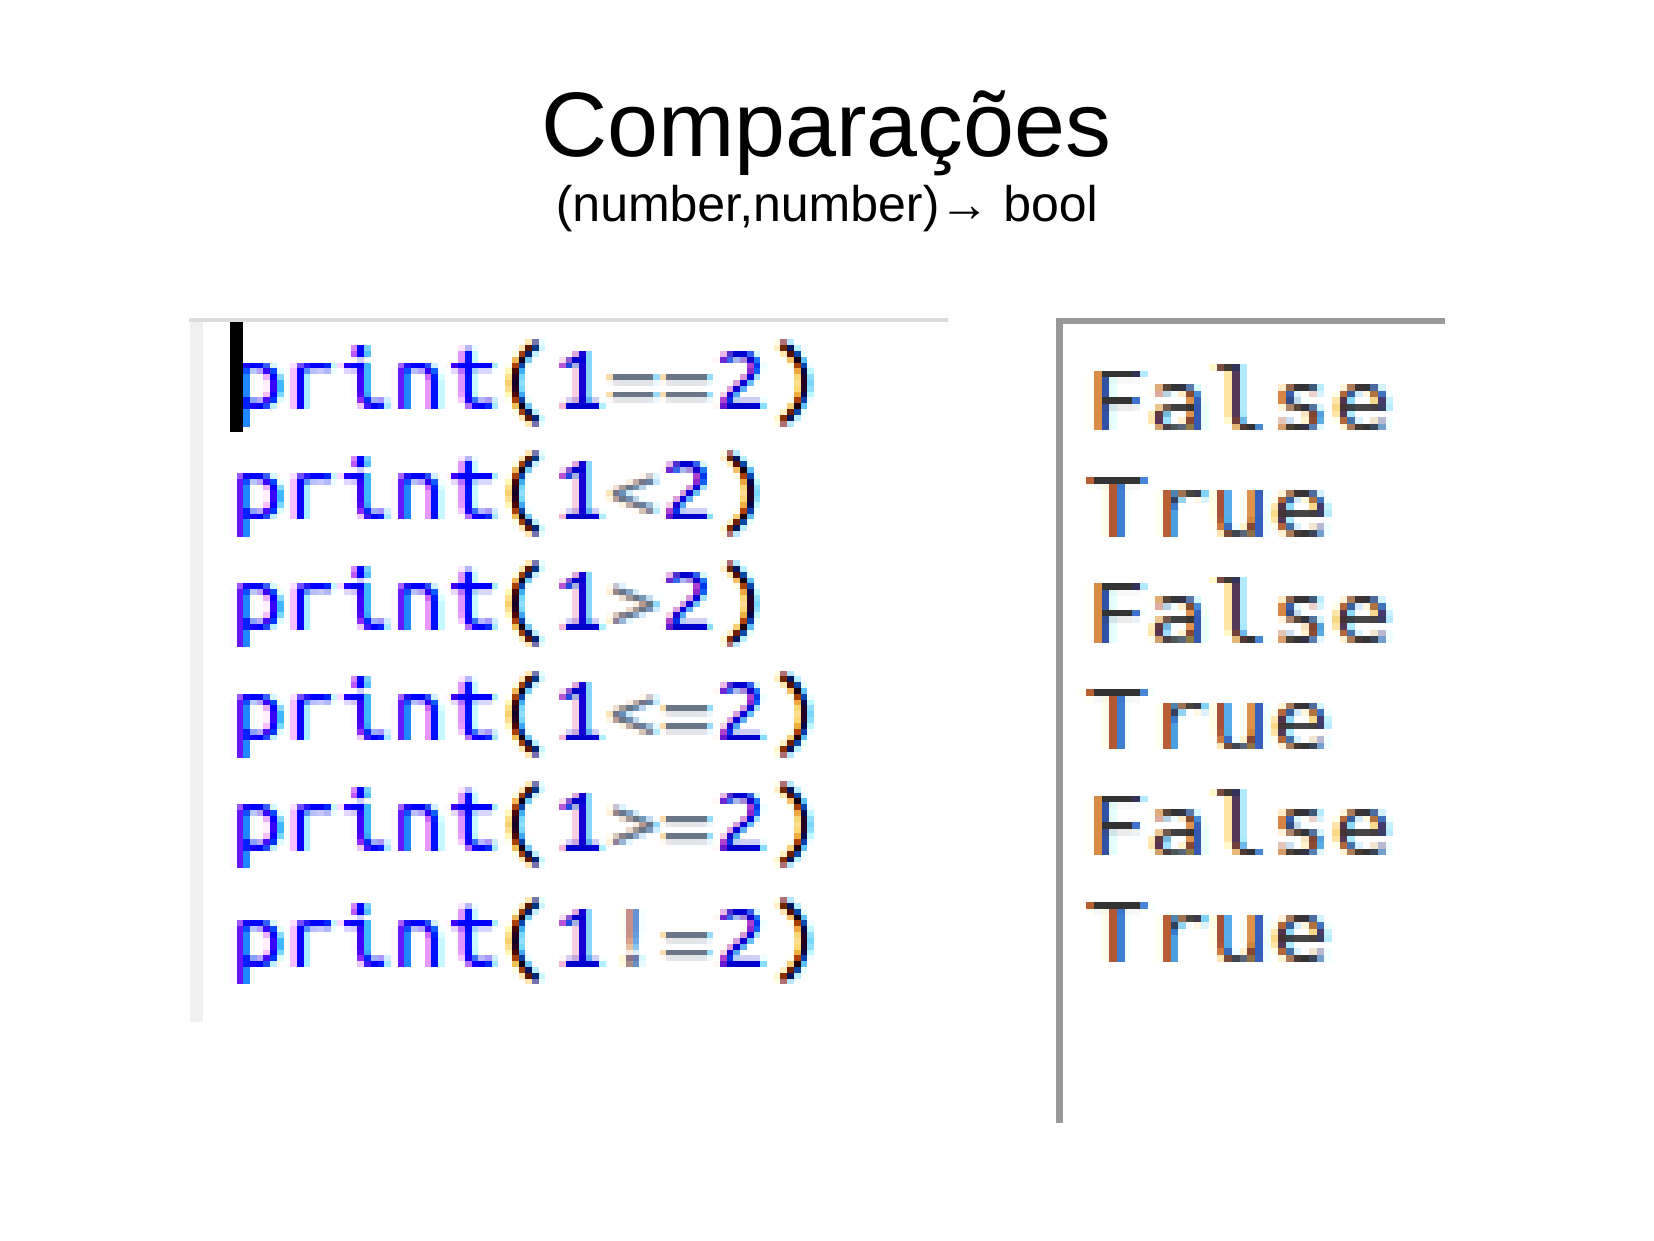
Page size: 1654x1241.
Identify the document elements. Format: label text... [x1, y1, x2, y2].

title Comparações (number,number)→ bool [82, 49, 1571, 257]
picture [189, 318, 1445, 1123]
